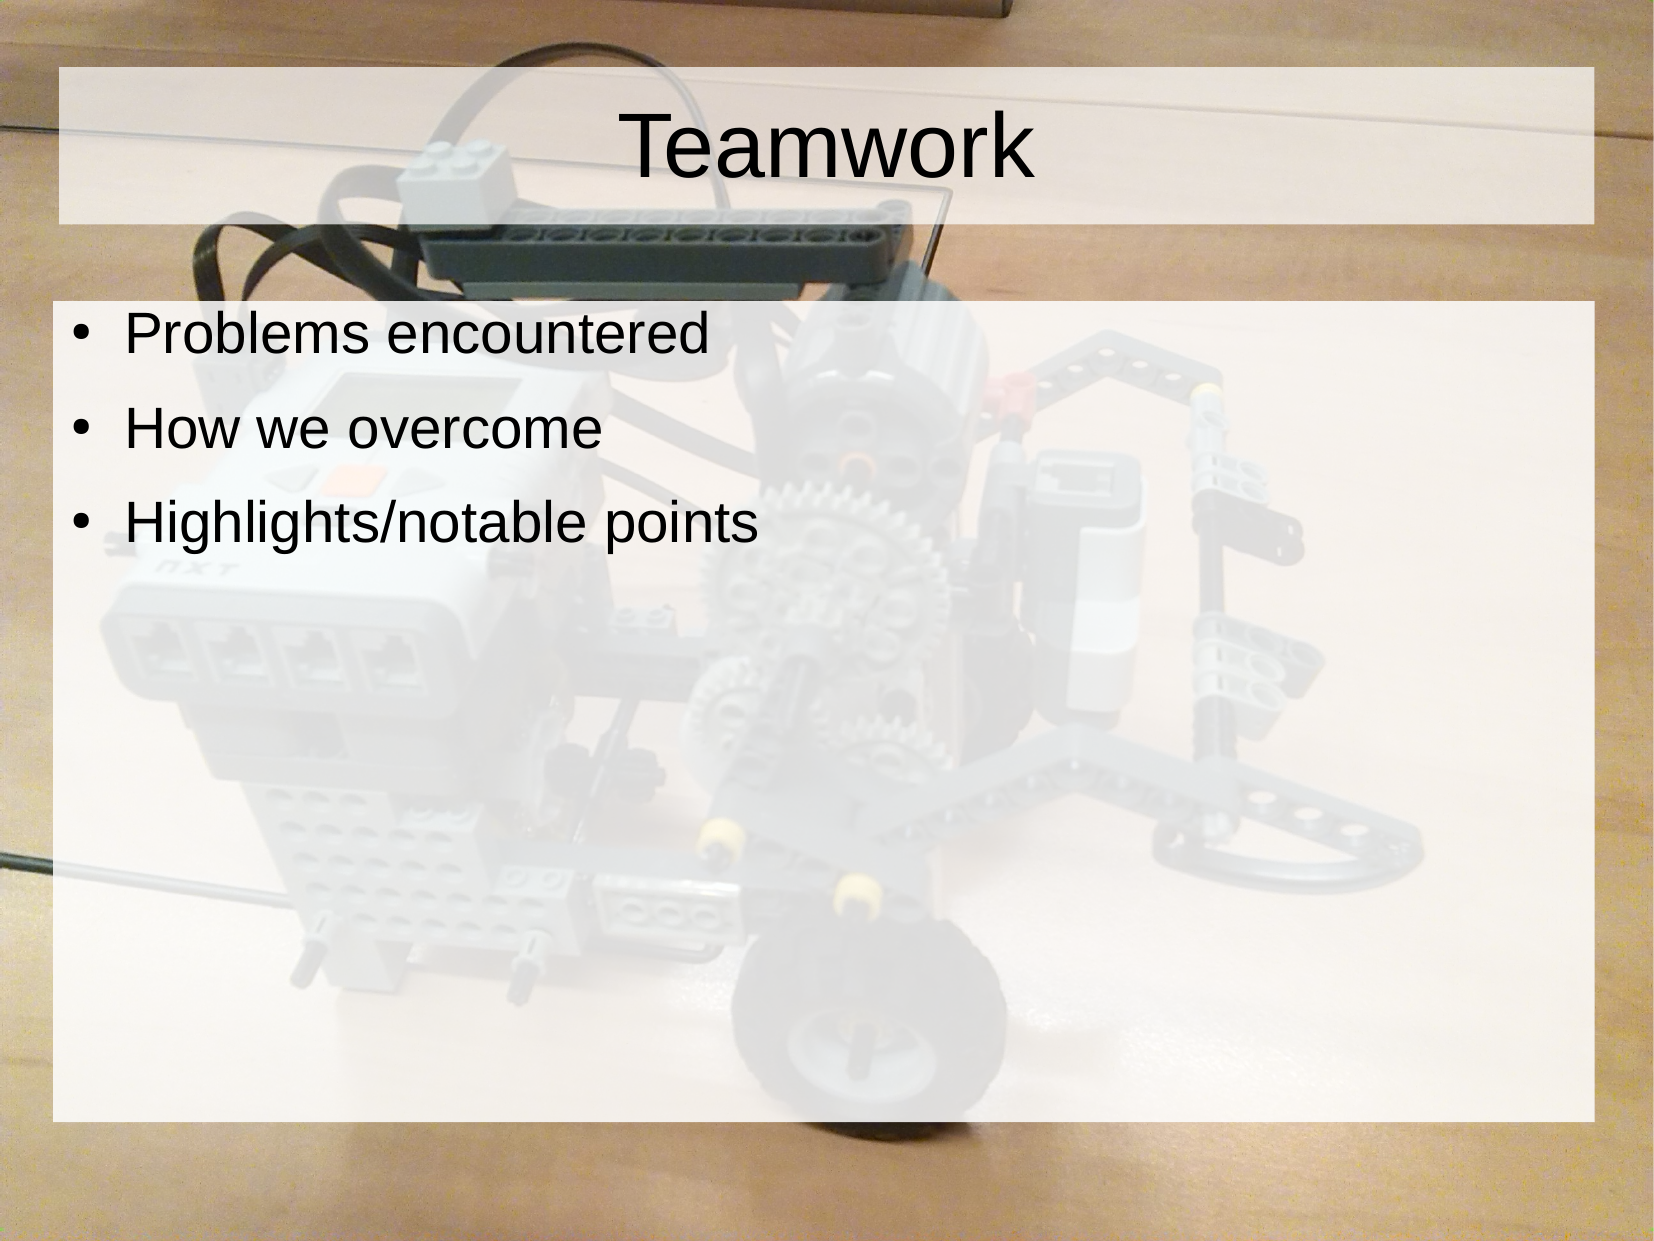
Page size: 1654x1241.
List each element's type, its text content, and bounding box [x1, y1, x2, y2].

picture [0, 0, 1654, 1241]
title Teamwork [59, 67, 1595, 225]
list Problems encountered How we overcome Highlights/notable points [53, 301, 1595, 1123]
